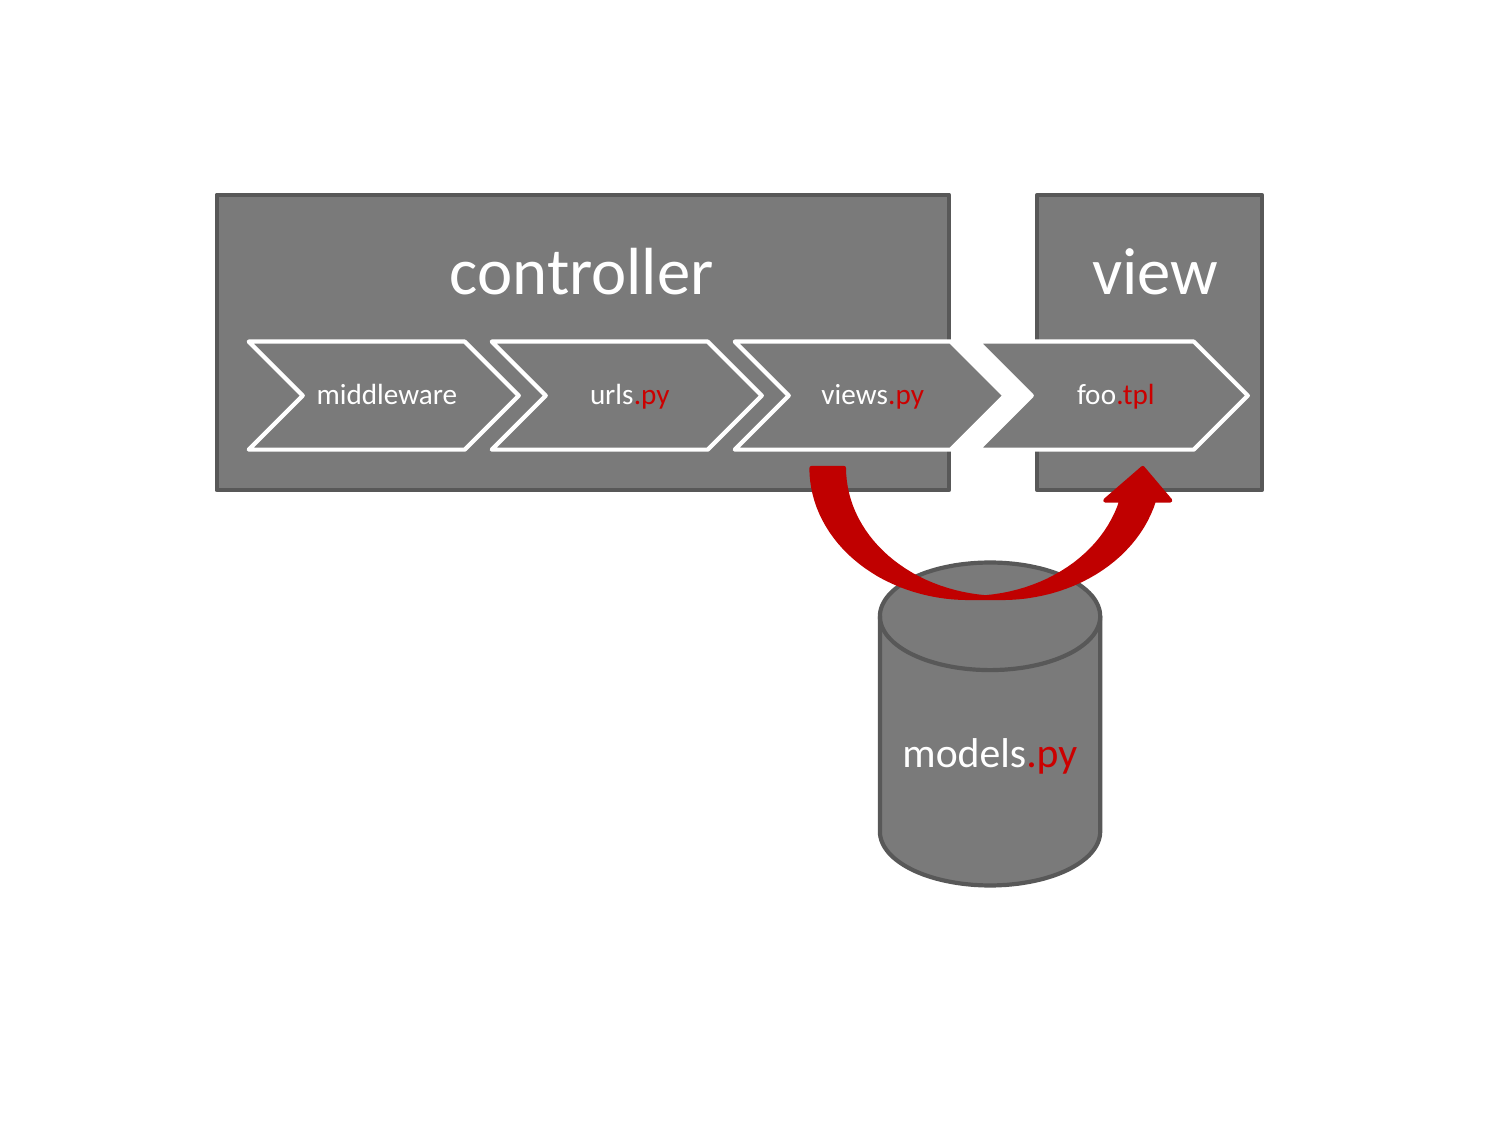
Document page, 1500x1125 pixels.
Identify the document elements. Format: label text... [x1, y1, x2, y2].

text_box views.py [734, 341, 1005, 450]
text_box foo.tpl [977, 341, 1248, 450]
text_box urls.py [491, 341, 762, 450]
text_box models.py [879, 583, 1101, 886]
text_box models.py [916, 562, 1059, 597]
text_box controller [434, 219, 732, 316]
text_box [217, 195, 1262, 598]
text_box view [1077, 219, 1235, 316]
text_box middleware [248, 341, 519, 450]
